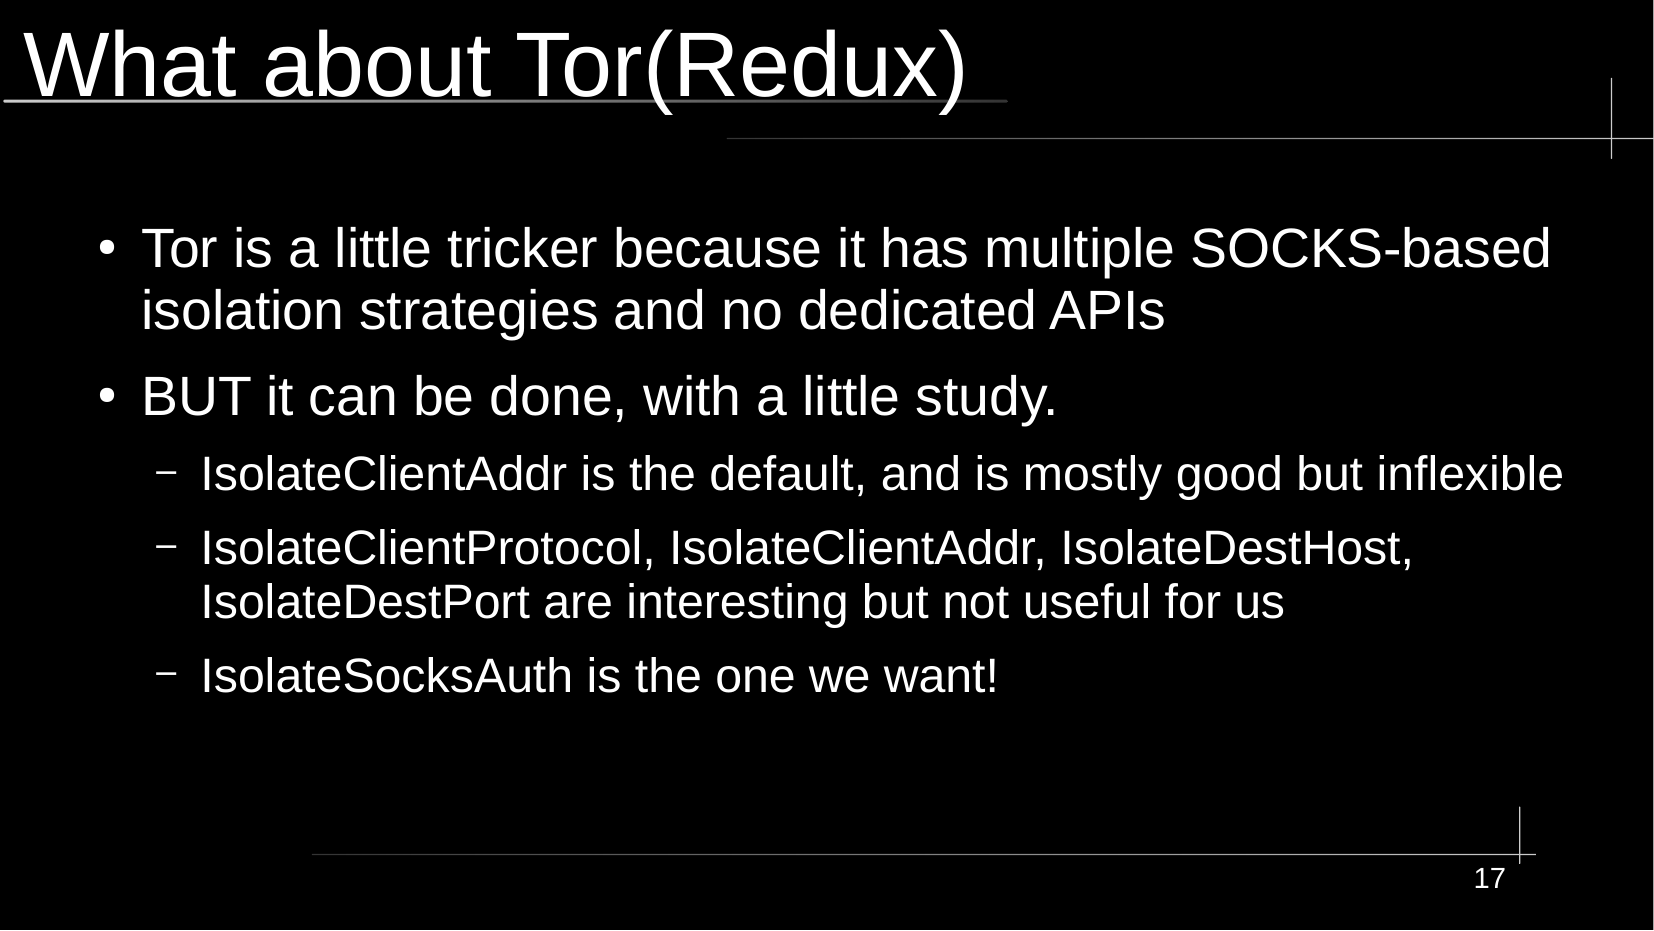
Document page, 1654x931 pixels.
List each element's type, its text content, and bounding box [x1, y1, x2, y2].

list Tor is a little tricker because it has multiple SOCKS-based isolation strategies and no dedicated APIs BUT it can be done, with a little study. IsolateClientAddr is the default, and is mostly good but inflexible IsolateClientProtocol, IsolateClientAddr, IsolateDestHost, IsolateDestPort are interesting but not useful for us IsolateSocksAuth is the one we want! [82, 217, 1571, 758]
title What about Tor(Redux) [23, 11, 1589, 119]
